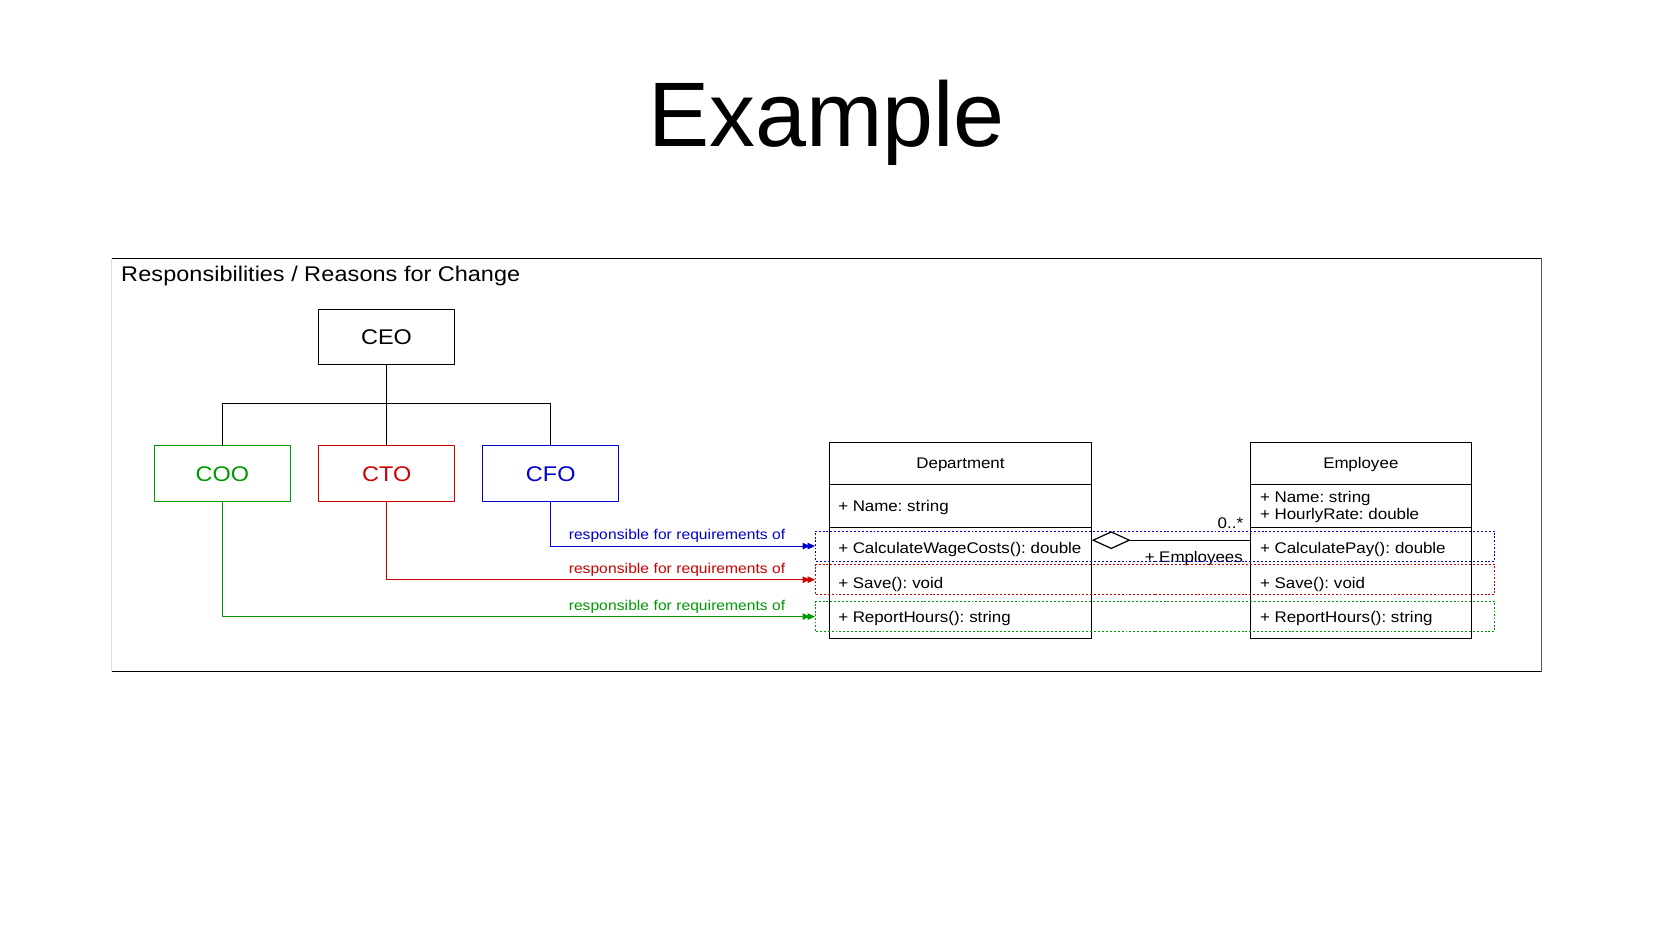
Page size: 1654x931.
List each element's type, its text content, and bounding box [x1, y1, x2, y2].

title Example [82, 37, 1571, 193]
picture [111, 257, 1543, 673]
